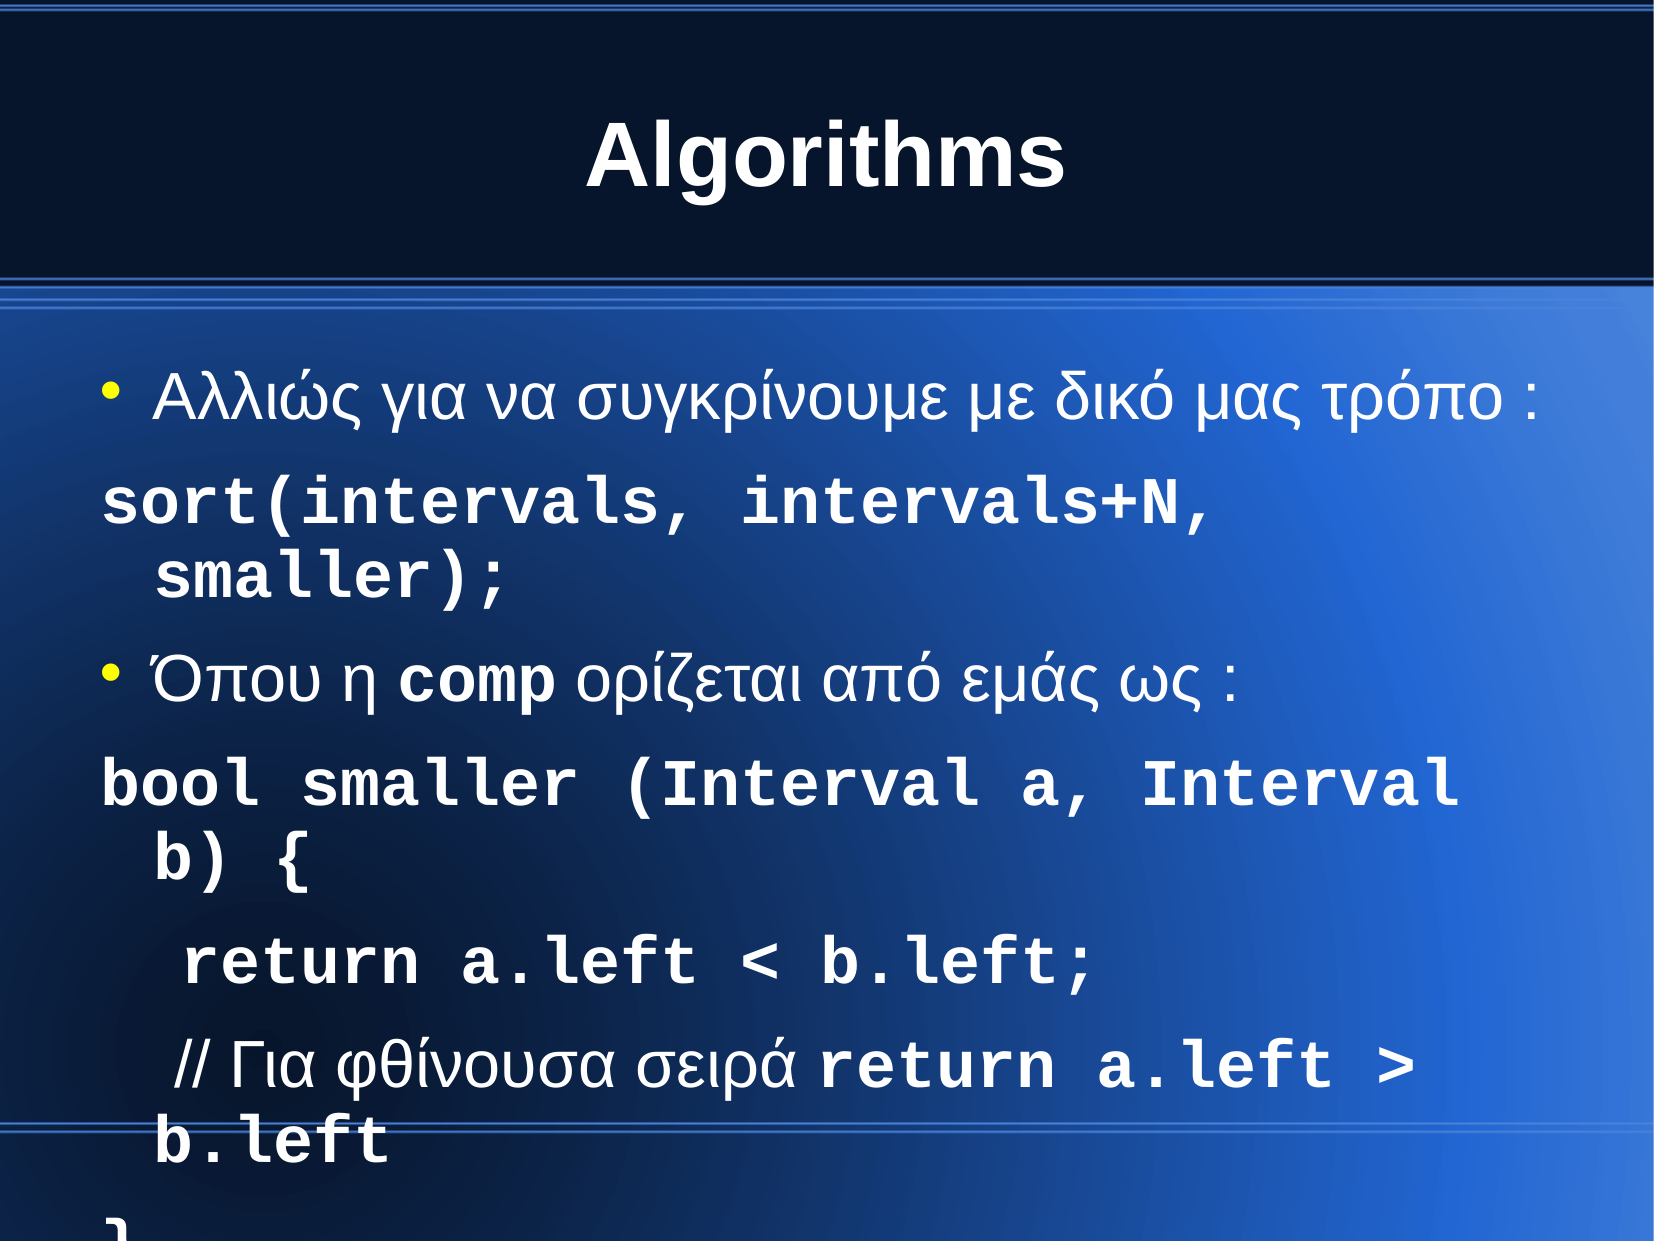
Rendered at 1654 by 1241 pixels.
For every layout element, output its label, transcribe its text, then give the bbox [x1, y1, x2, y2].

title Algorithms [82, 49, 1571, 257]
picture [0, 0, 1654, 1241]
list Αλλιώς για να συγκρίνουμε με δικό μας τρόπο : sort(intervals, intervals+N, smaller); Όπου η comp ορίζεται από εμάς ως : bool smaller (Interval a, Interval b) { return a.left < b.left; // Για φθίνουσα σειρά return a.left > b.left } [82, 355, 1571, 1206]
